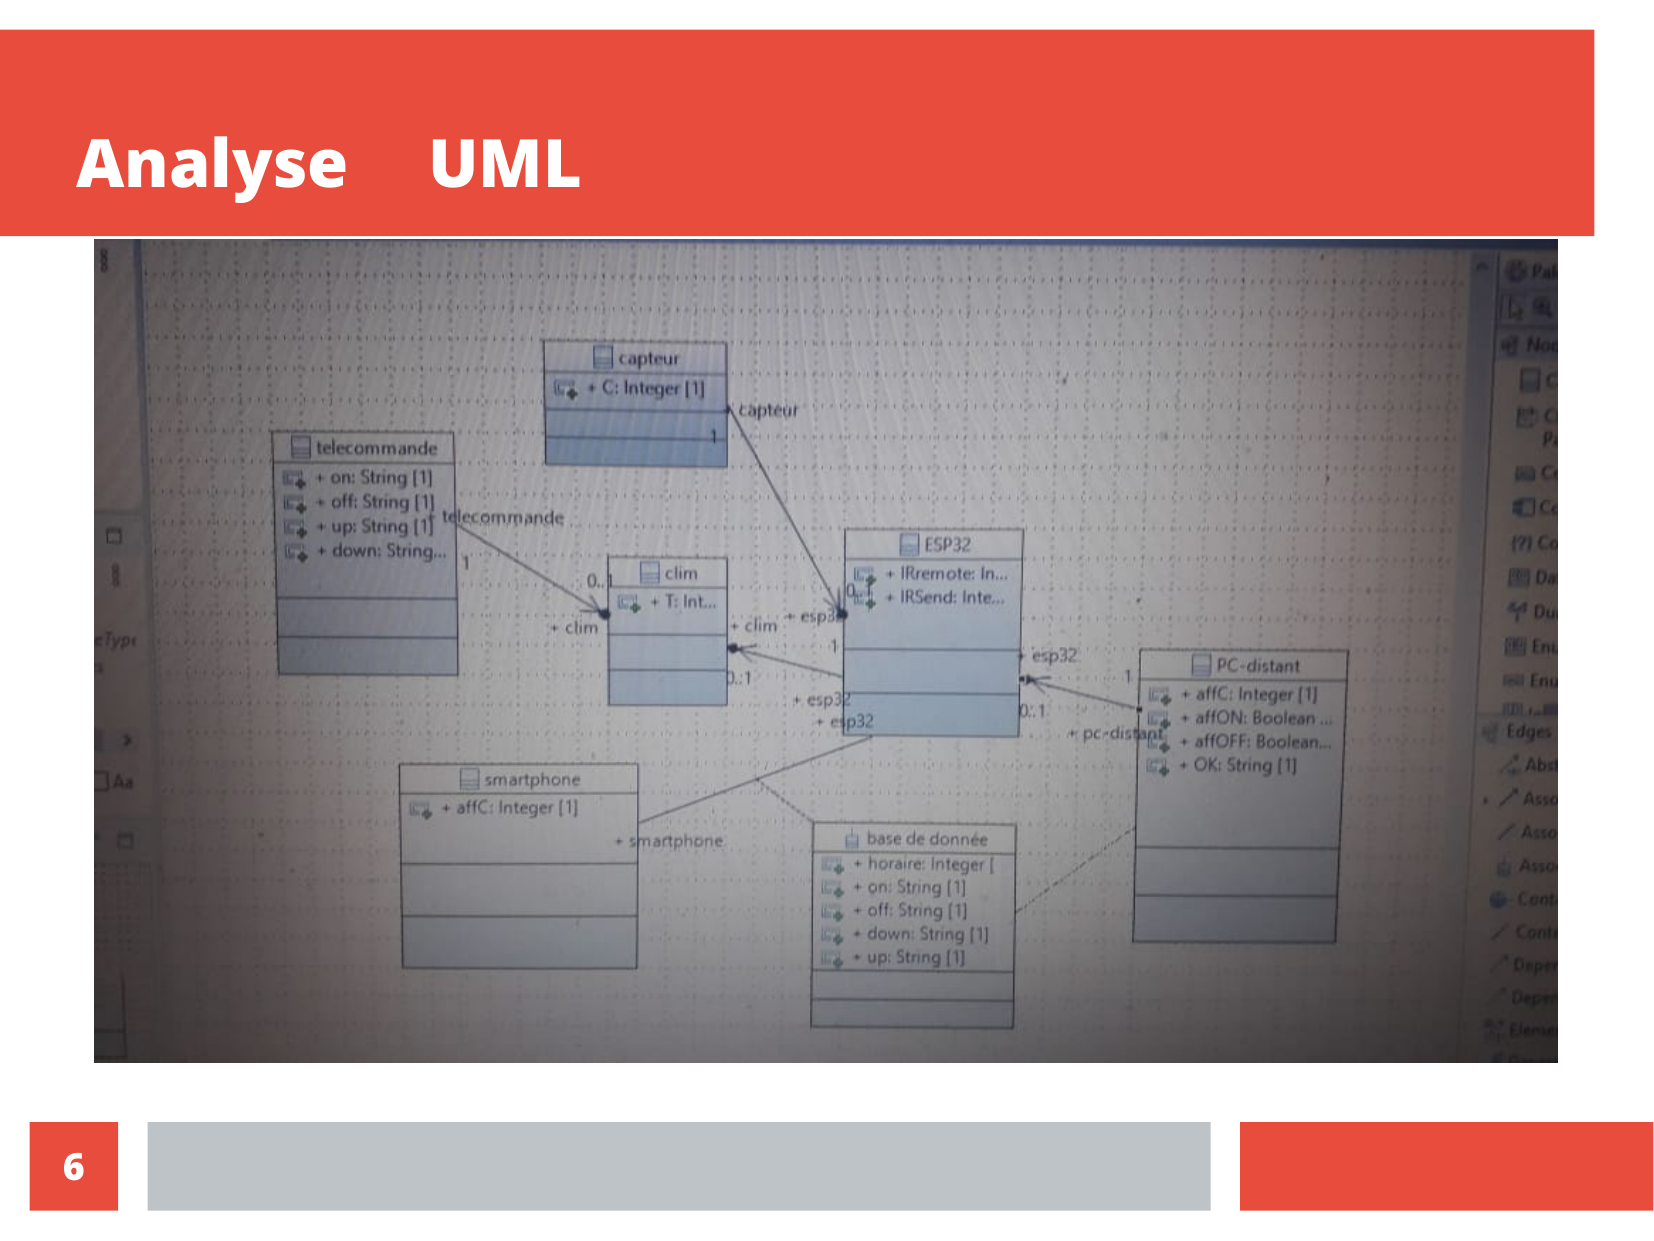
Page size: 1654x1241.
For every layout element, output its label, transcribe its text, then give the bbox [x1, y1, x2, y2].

picture [94, 239, 1558, 1063]
title Analyse UML [59, 59, 1595, 207]
